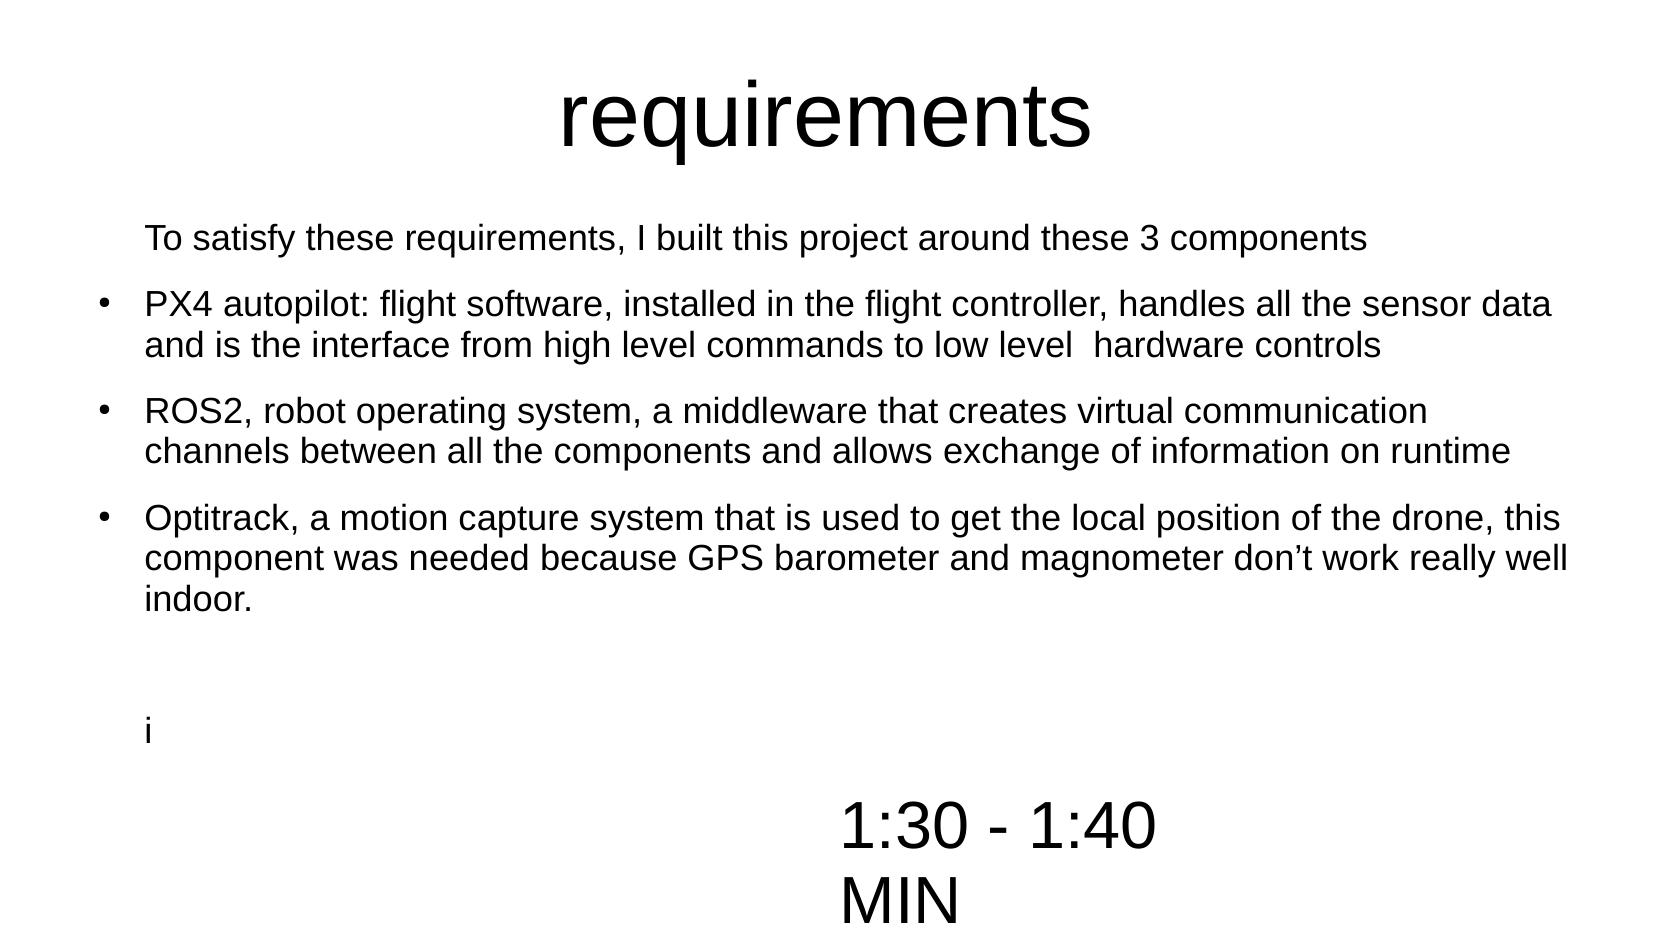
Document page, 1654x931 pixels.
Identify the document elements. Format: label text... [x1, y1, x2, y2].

list To satisfy these requirements, I built this project around these 3 components PX4 autopilot: flight software, installed in the flight controller, handles all the sensor data and is the interface from high level commands to low level hardware controls ROS2, robot operating system, a middleware that creates virtual communication channels between all the components and allows exchange of information on runtime Optitrack, a motion capture system that is used to get the local position of the drone, this component was needed because GPS barometer and magnometer don’t work really well indoor. i [82, 217, 1571, 758]
title requirements [82, 37, 1571, 193]
text_box 1:30 - 1:40 MIN [825, 780, 1291, 931]
